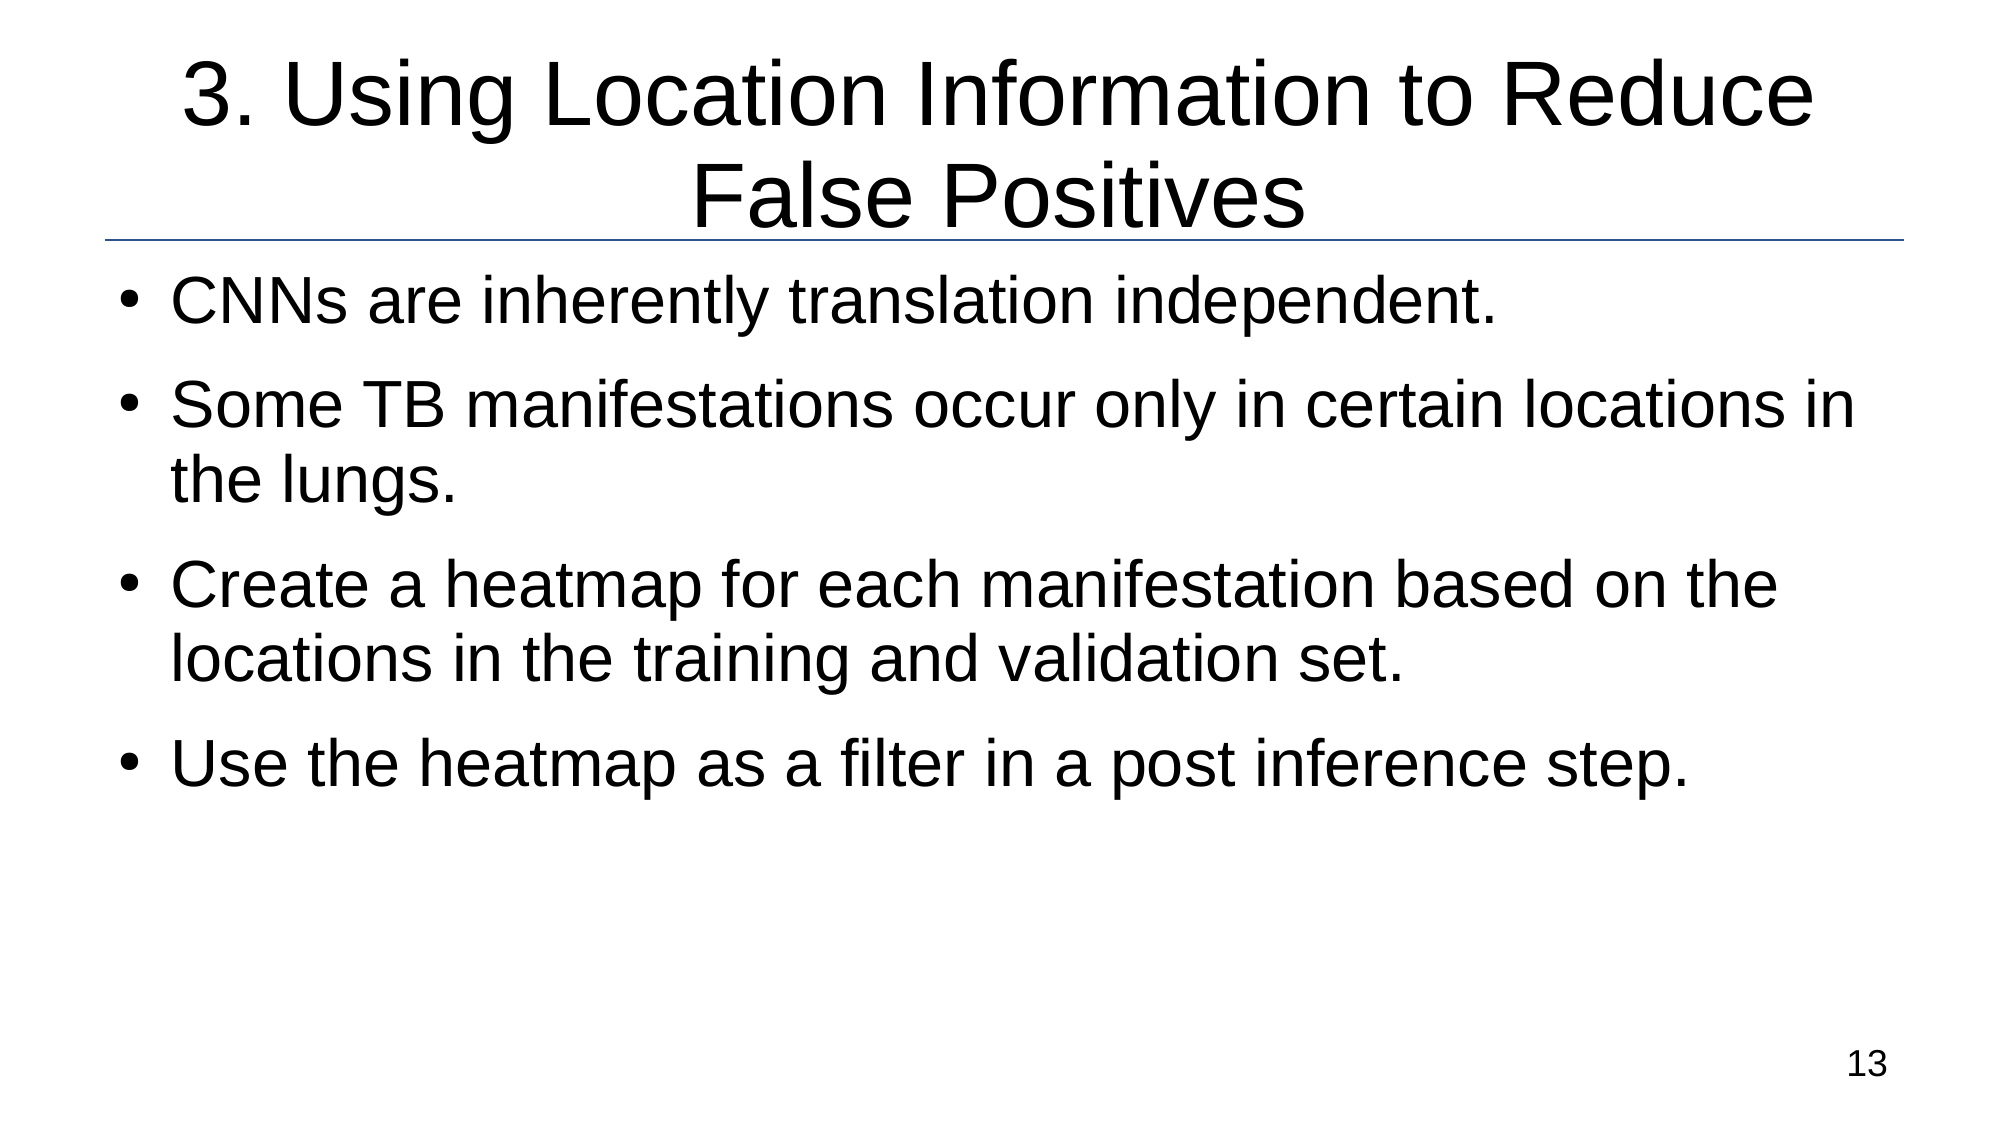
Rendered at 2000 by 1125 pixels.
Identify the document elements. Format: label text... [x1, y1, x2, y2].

list CNNs are inherently translation independent. Some TB manifestations occur only in certain locations in the lungs. Create a heatmap for each manifestation based on the locations in the training and validation set. Use the heatmap as a filter in a post inference step. [99, 263, 1900, 916]
title 3. Using Location Information to Reduce False Positives [137, 36, 1862, 254]
